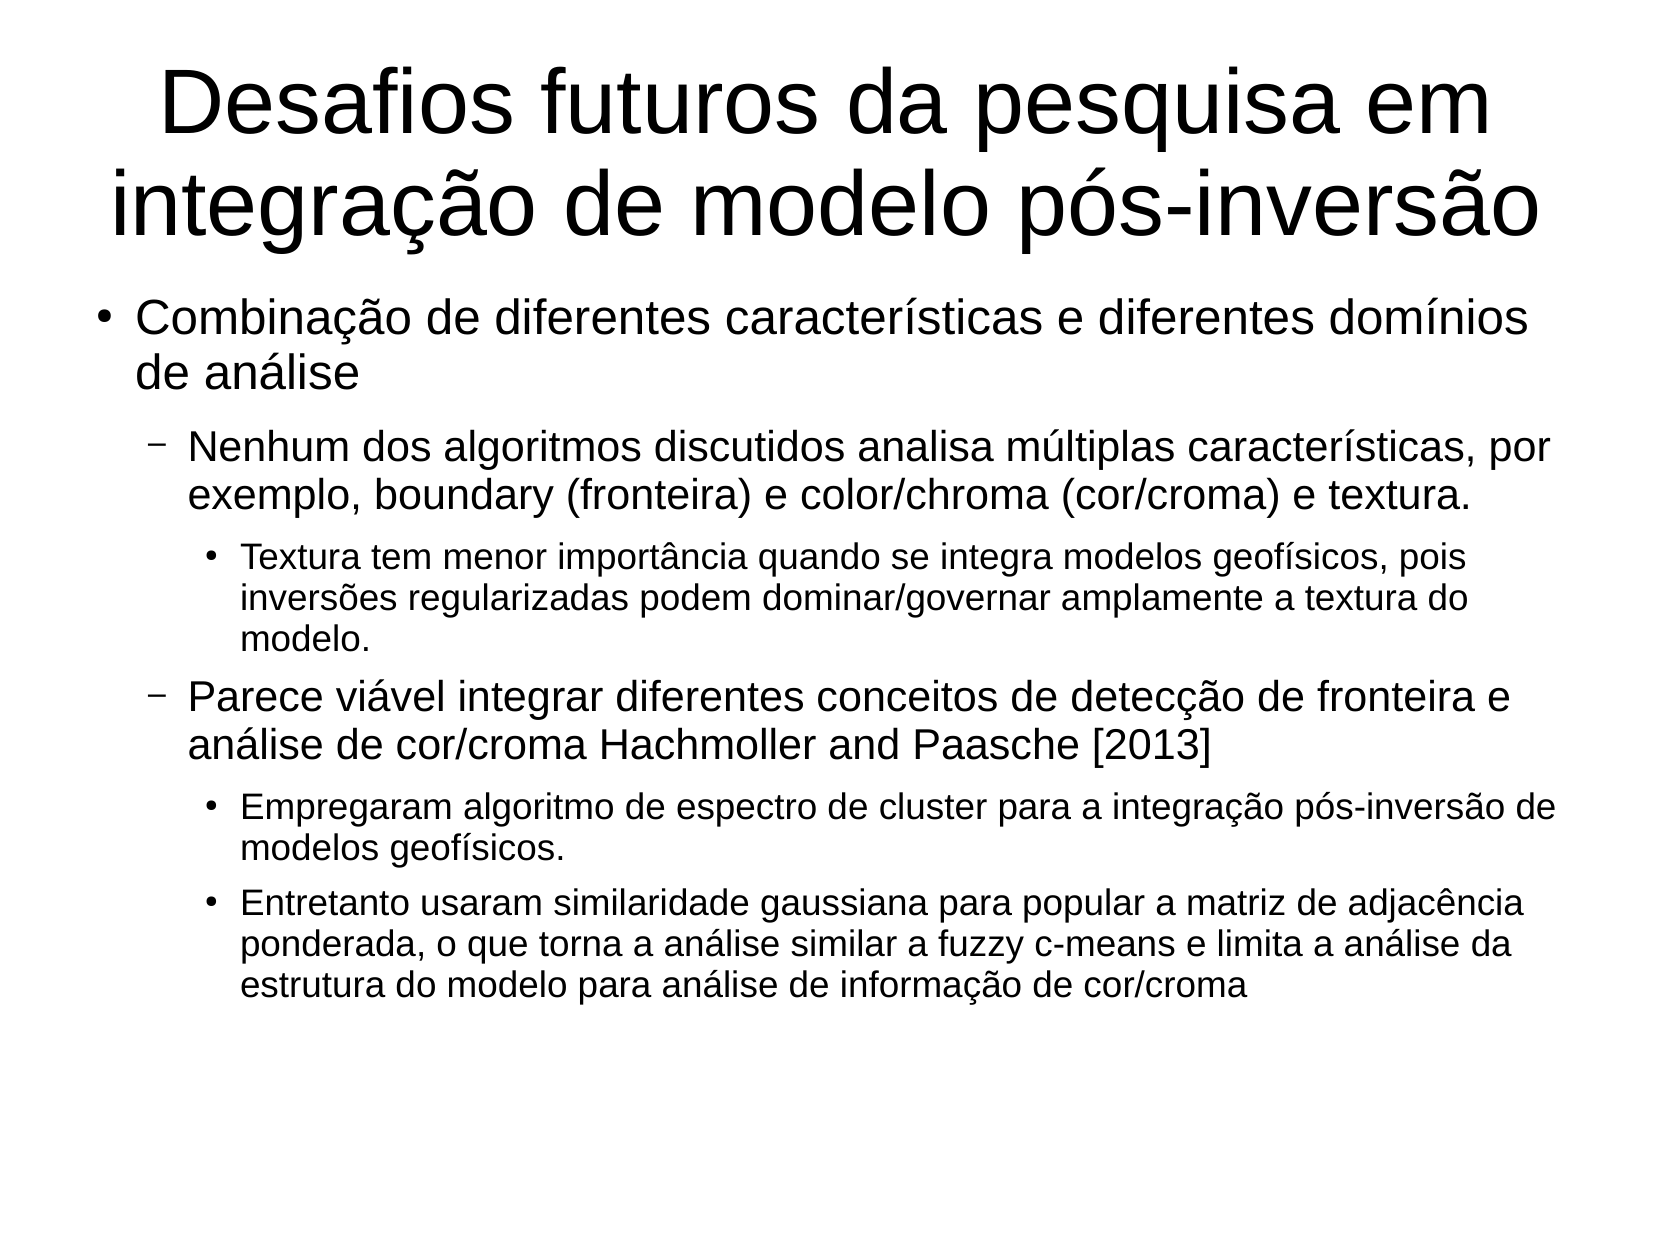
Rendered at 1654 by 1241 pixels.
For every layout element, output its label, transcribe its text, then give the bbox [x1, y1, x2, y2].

title Desafios futuros da pesquisa em integração de modelo pós-inversão [82, 49, 1571, 257]
list Combinação de diferentes características e diferentes domínios de análise Nenhum dos algoritmos discutidos analisa múltiplas características, por exemplo, boundary (fronteira) e color/chroma (cor/croma) e textura. Textura tem menor importância quando se integra modelos geofísicos, pois inversões regularizadas podem dominar/governar amplamente a textura do modelo. Parece viável integrar diferentes conceitos de detecção de fronteira e análise de cor/croma Hachmoller and Paasche [2013] Empregaram algoritmo de espectro de cluster para a integração pós-inversão de modelos geofísicos. Entretanto usaram similaridade gaussiana para popular a matriz de adjacência ponderada, o que torna a análise similar a fuzzy c-means e limita a análise da estrutura do modelo para análise de informação de cor/croma [82, 290, 1571, 1010]
